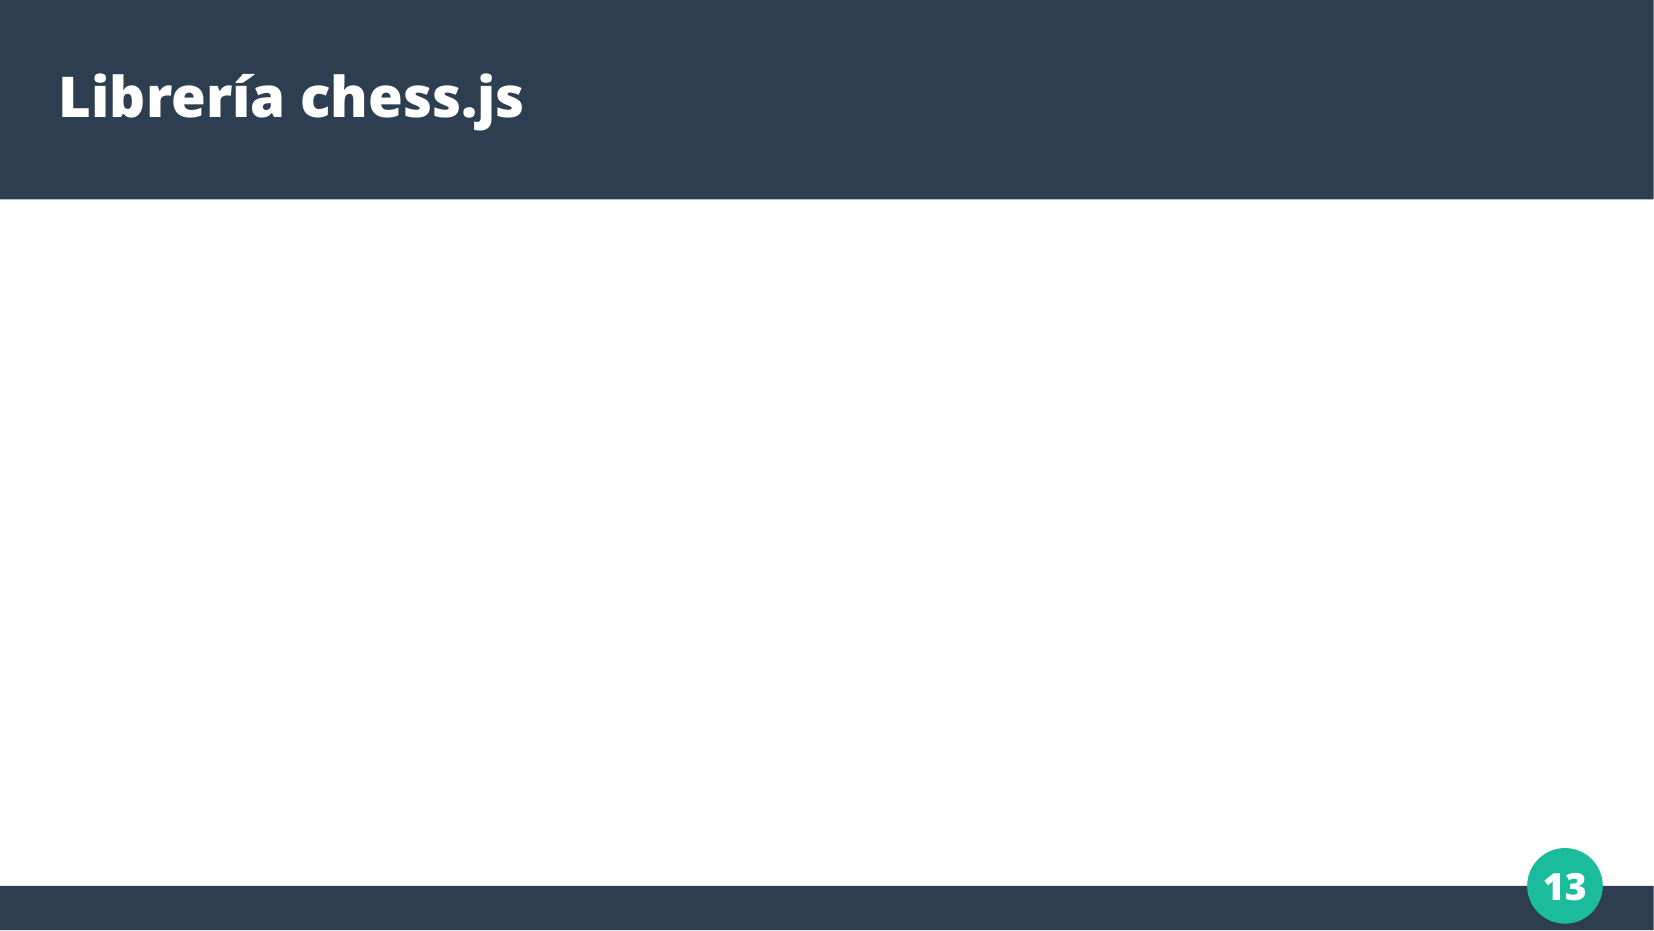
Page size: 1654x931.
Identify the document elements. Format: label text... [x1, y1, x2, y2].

title Librería chess.js [59, 37, 1595, 155]
